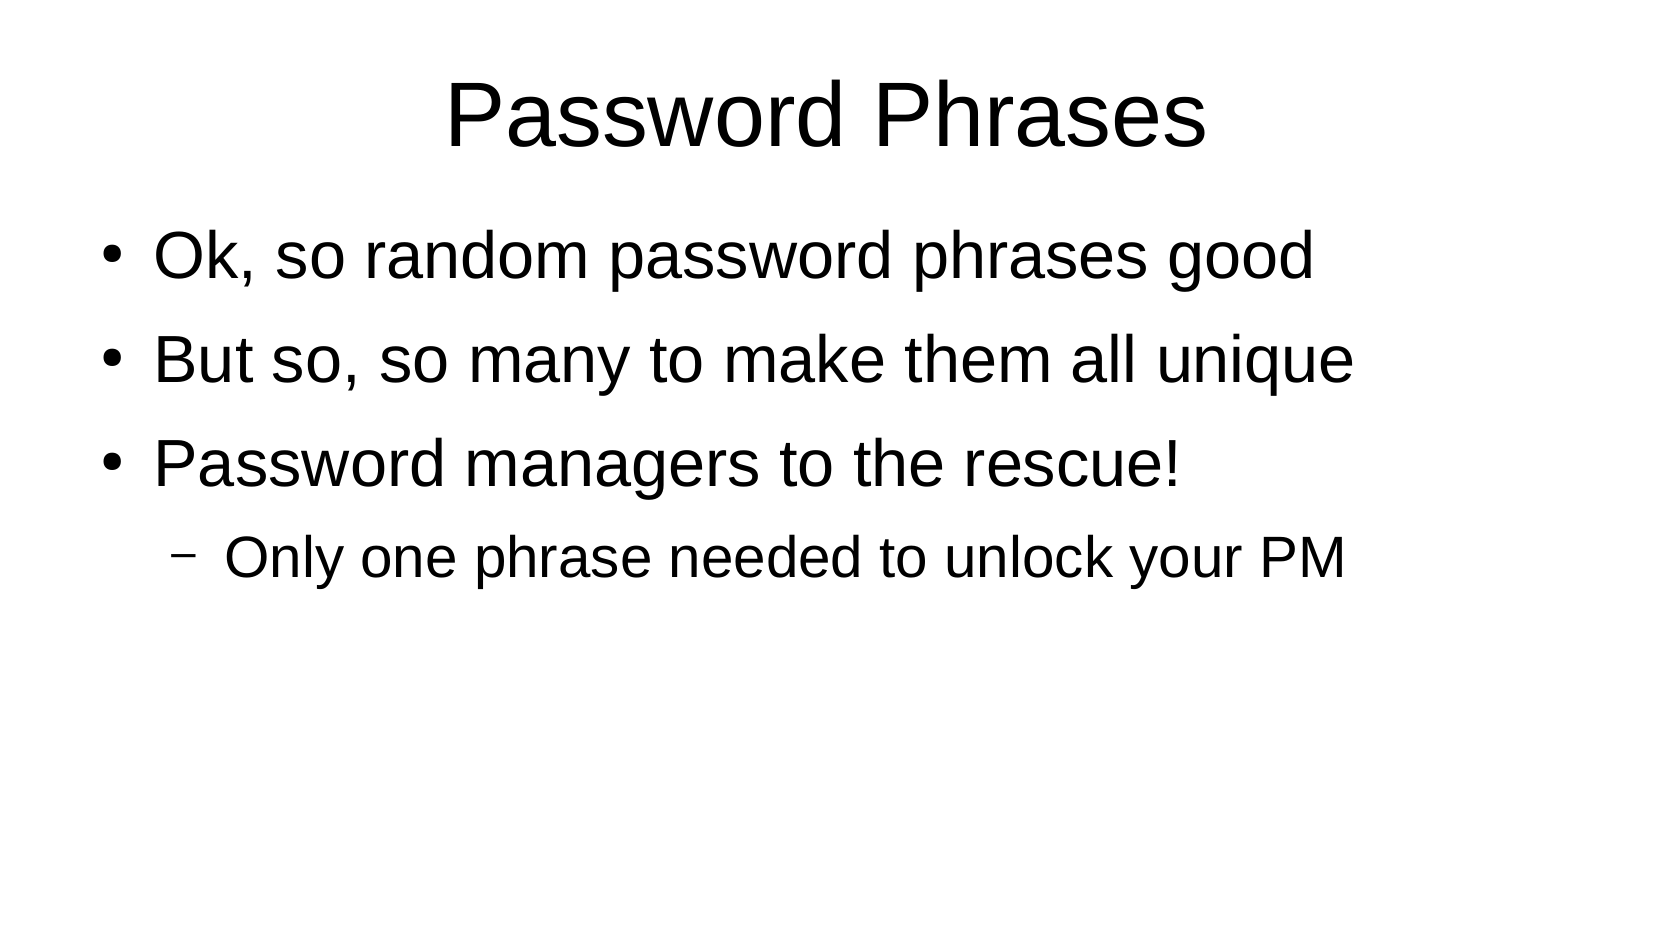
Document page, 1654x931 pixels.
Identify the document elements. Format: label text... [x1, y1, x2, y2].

list Ok, so random password phrases good But so, so many to make them all unique Password managers to the rescue! Only one phrase needed to unlock your PM [82, 217, 1571, 758]
title Password Phrases [82, 37, 1571, 193]
